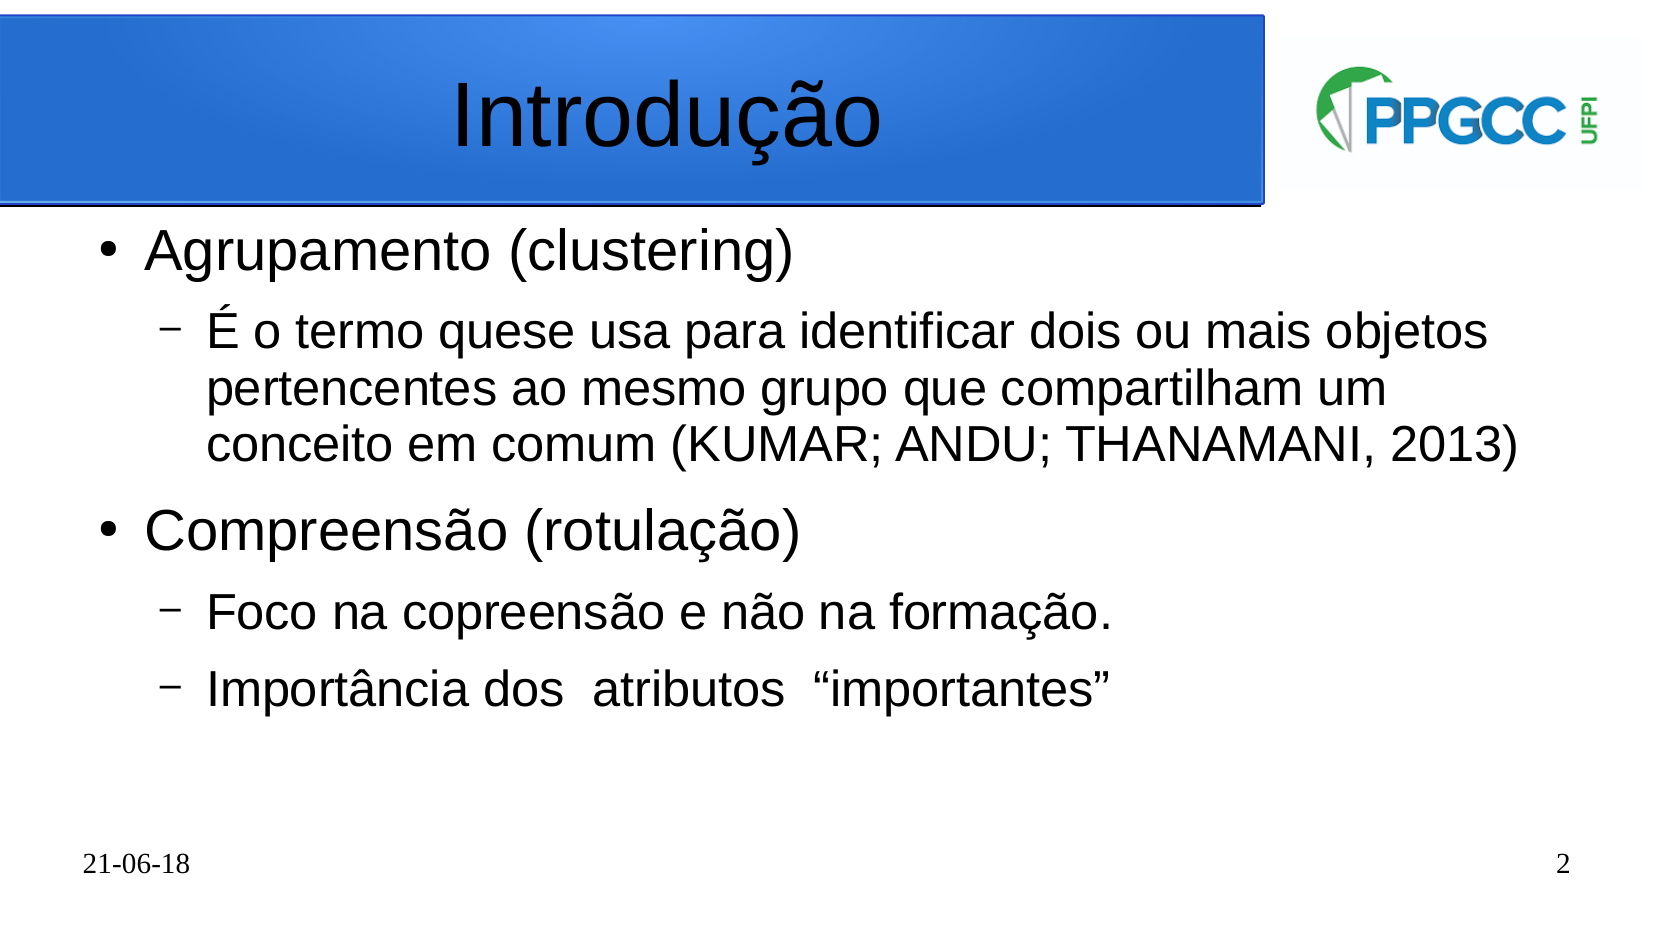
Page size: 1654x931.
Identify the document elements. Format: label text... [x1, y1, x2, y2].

picture [1275, 36, 1643, 190]
title Introdução [82, 37, 1252, 193]
list Agrupamento (clustering) É o termo quese usa para identificar dois ou mais objetos pertencentes ao mesmo grupo que compartilham um conceito em comum (KUMAR; ANDU; THANAMANI, 2013) Compreensão (rotulação) Foco na copreensão e não na formação. Importância dos atributos “importantes” [82, 217, 1571, 758]
